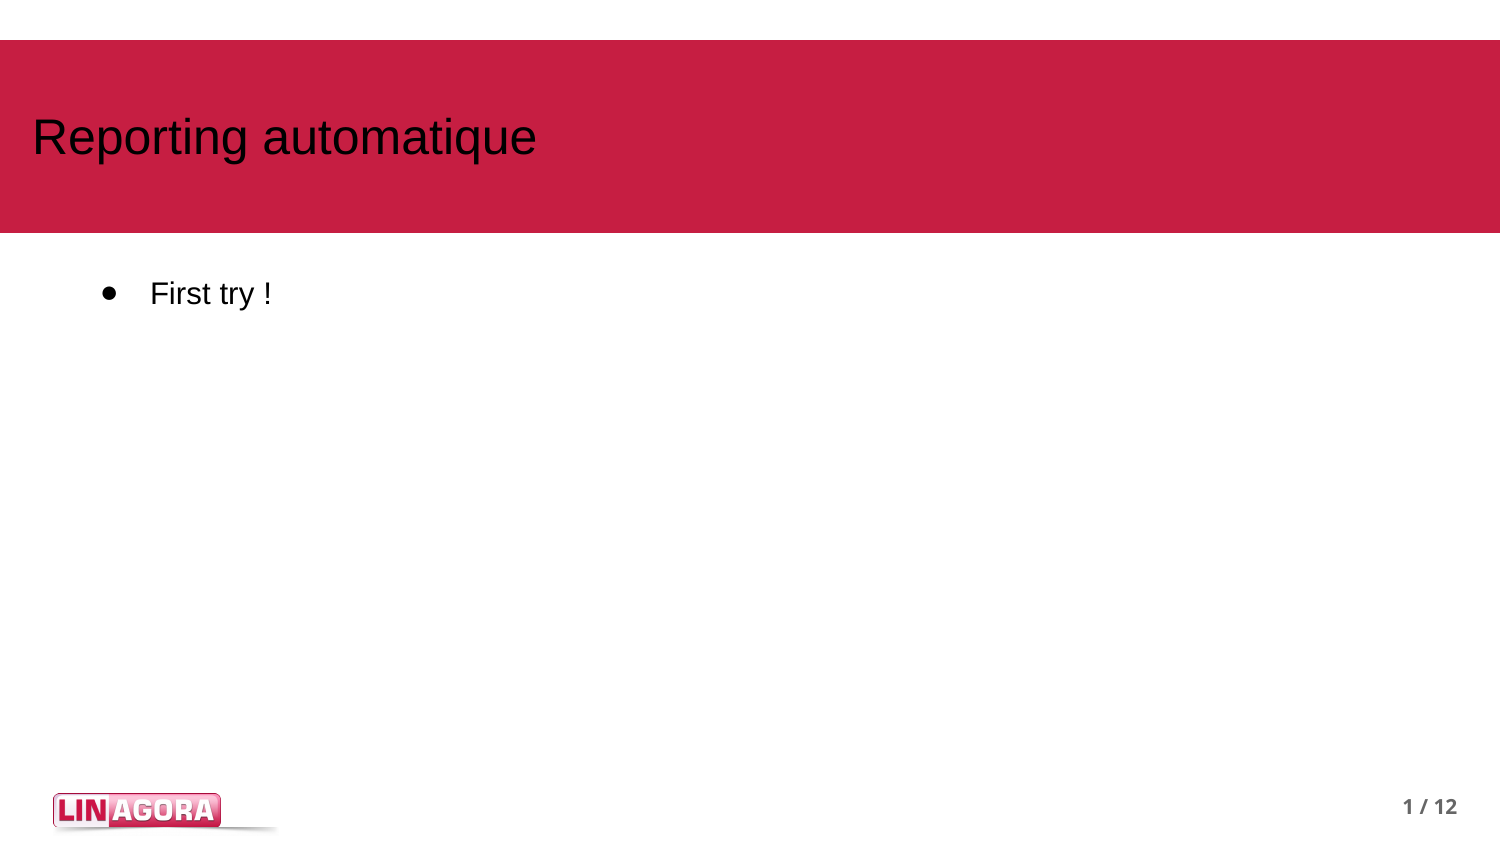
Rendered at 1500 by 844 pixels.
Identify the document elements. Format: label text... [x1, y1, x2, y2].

title Reporting automatique [32, 52, 1479, 217]
picture [53, 793, 279, 836]
list First try ! [75, 273, 1425, 748]
